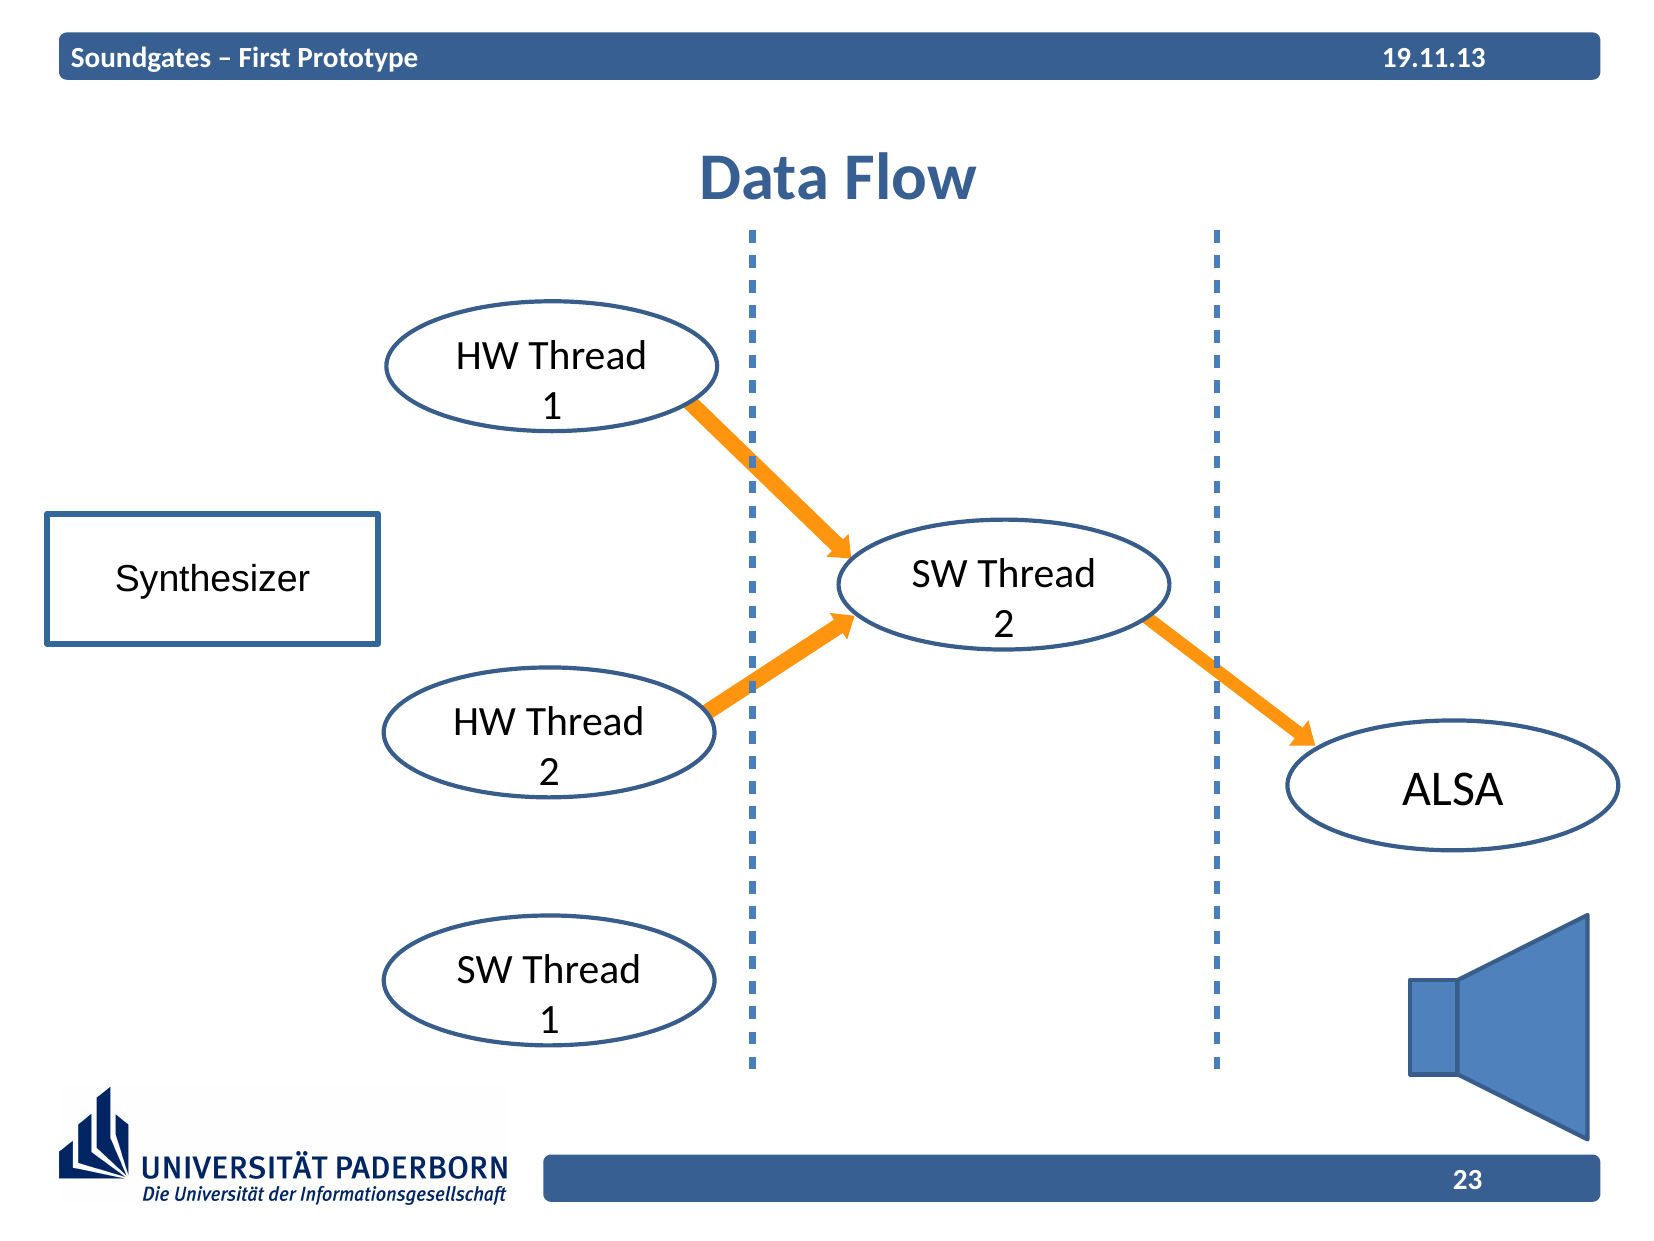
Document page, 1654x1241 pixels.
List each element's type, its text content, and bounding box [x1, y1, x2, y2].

text_box [1410, 914, 1588, 1140]
text_box 19.11.13 [1381, 32, 1583, 80]
text_box SW Thread 2 [838, 519, 1170, 650]
text_box HW Thread 1 [386, 301, 718, 432]
text_box [683, 398, 852, 559]
text_box [1141, 614, 1316, 746]
text_box <number> [1452, 1154, 1583, 1202]
text_box SW Thread 1 [383, 915, 715, 1046]
title Data Flow [82, 121, 1595, 225]
picture [59, 1086, 507, 1205]
text_box HW Thread 2 [383, 667, 715, 798]
text_box ALSA [1287, 720, 1619, 851]
text_box [701, 612, 855, 719]
text_box Soundgates – First Prototype [70, 32, 1359, 80]
text_box Synthesizer [47, 513, 378, 644]
